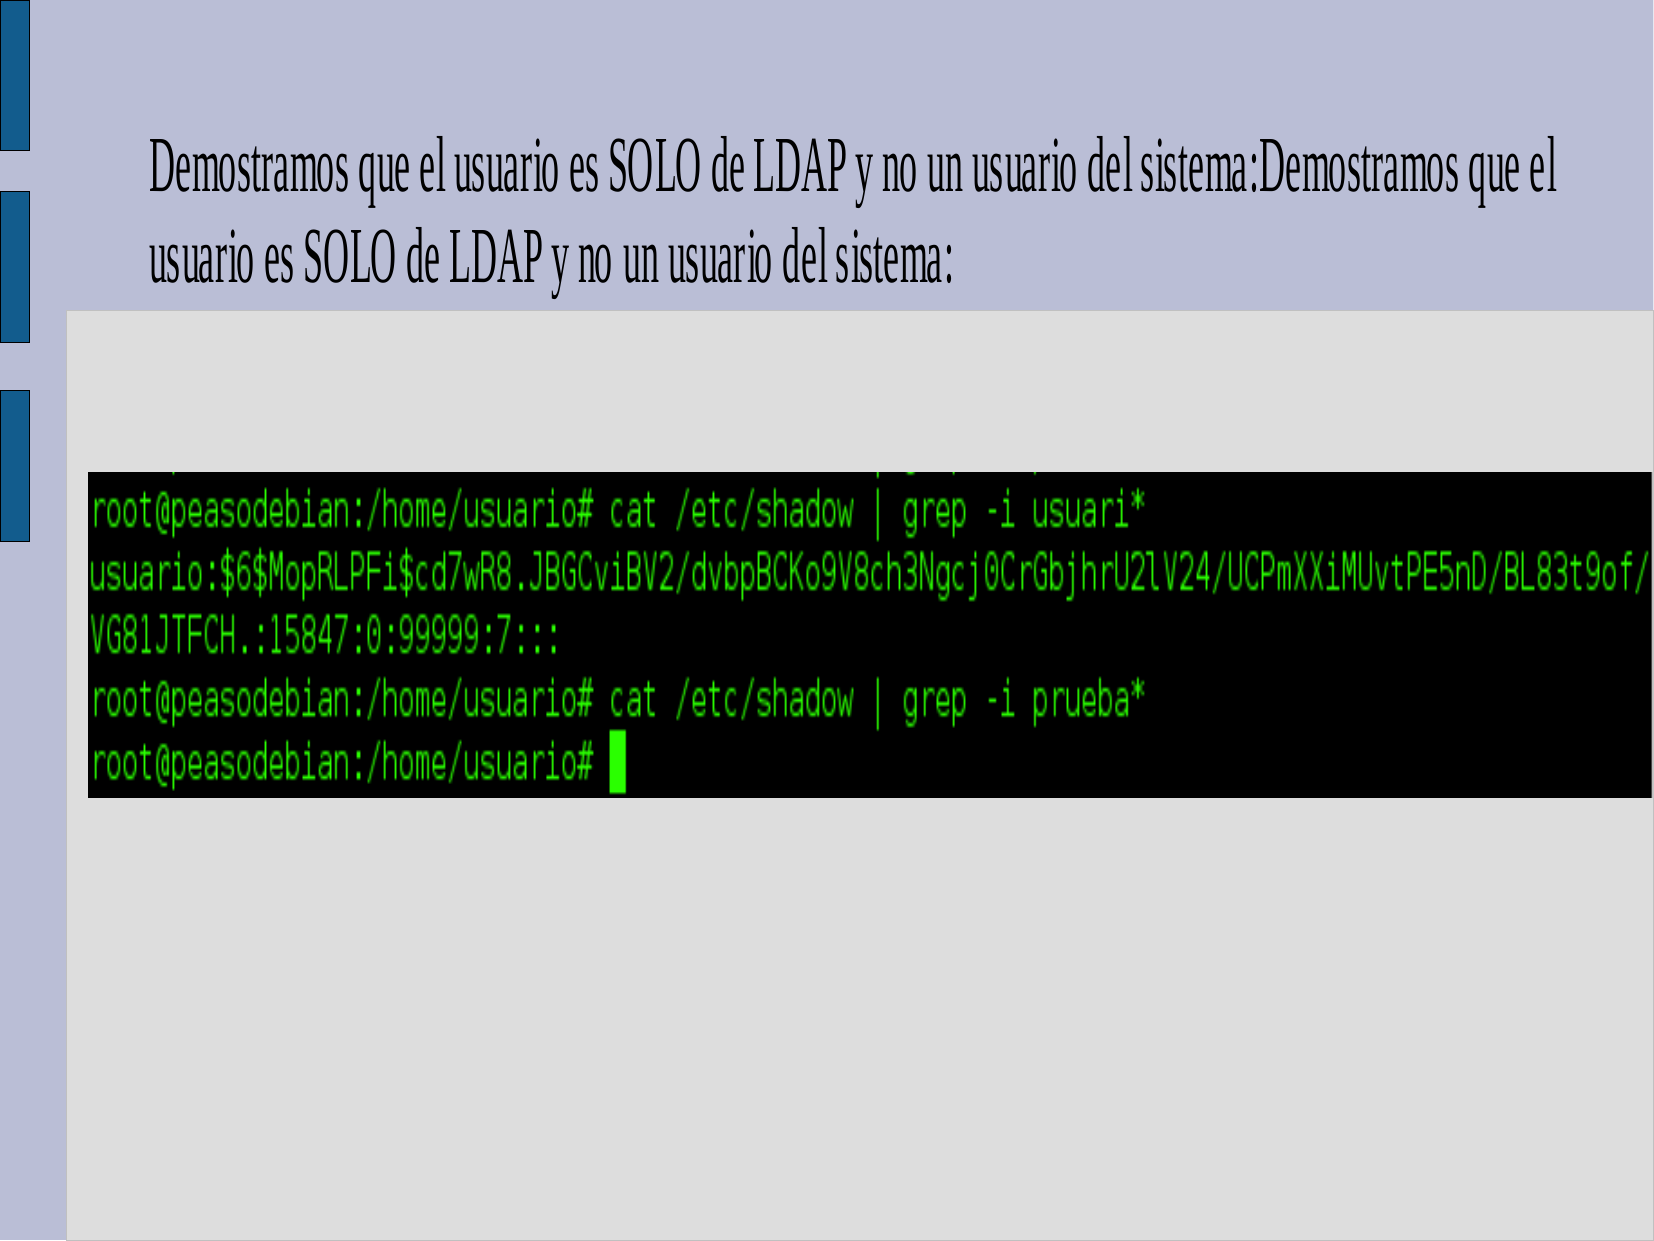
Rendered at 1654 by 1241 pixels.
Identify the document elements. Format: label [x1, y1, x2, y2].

chart [147, 118, 1594, 680]
picture [88, 472, 1654, 798]
